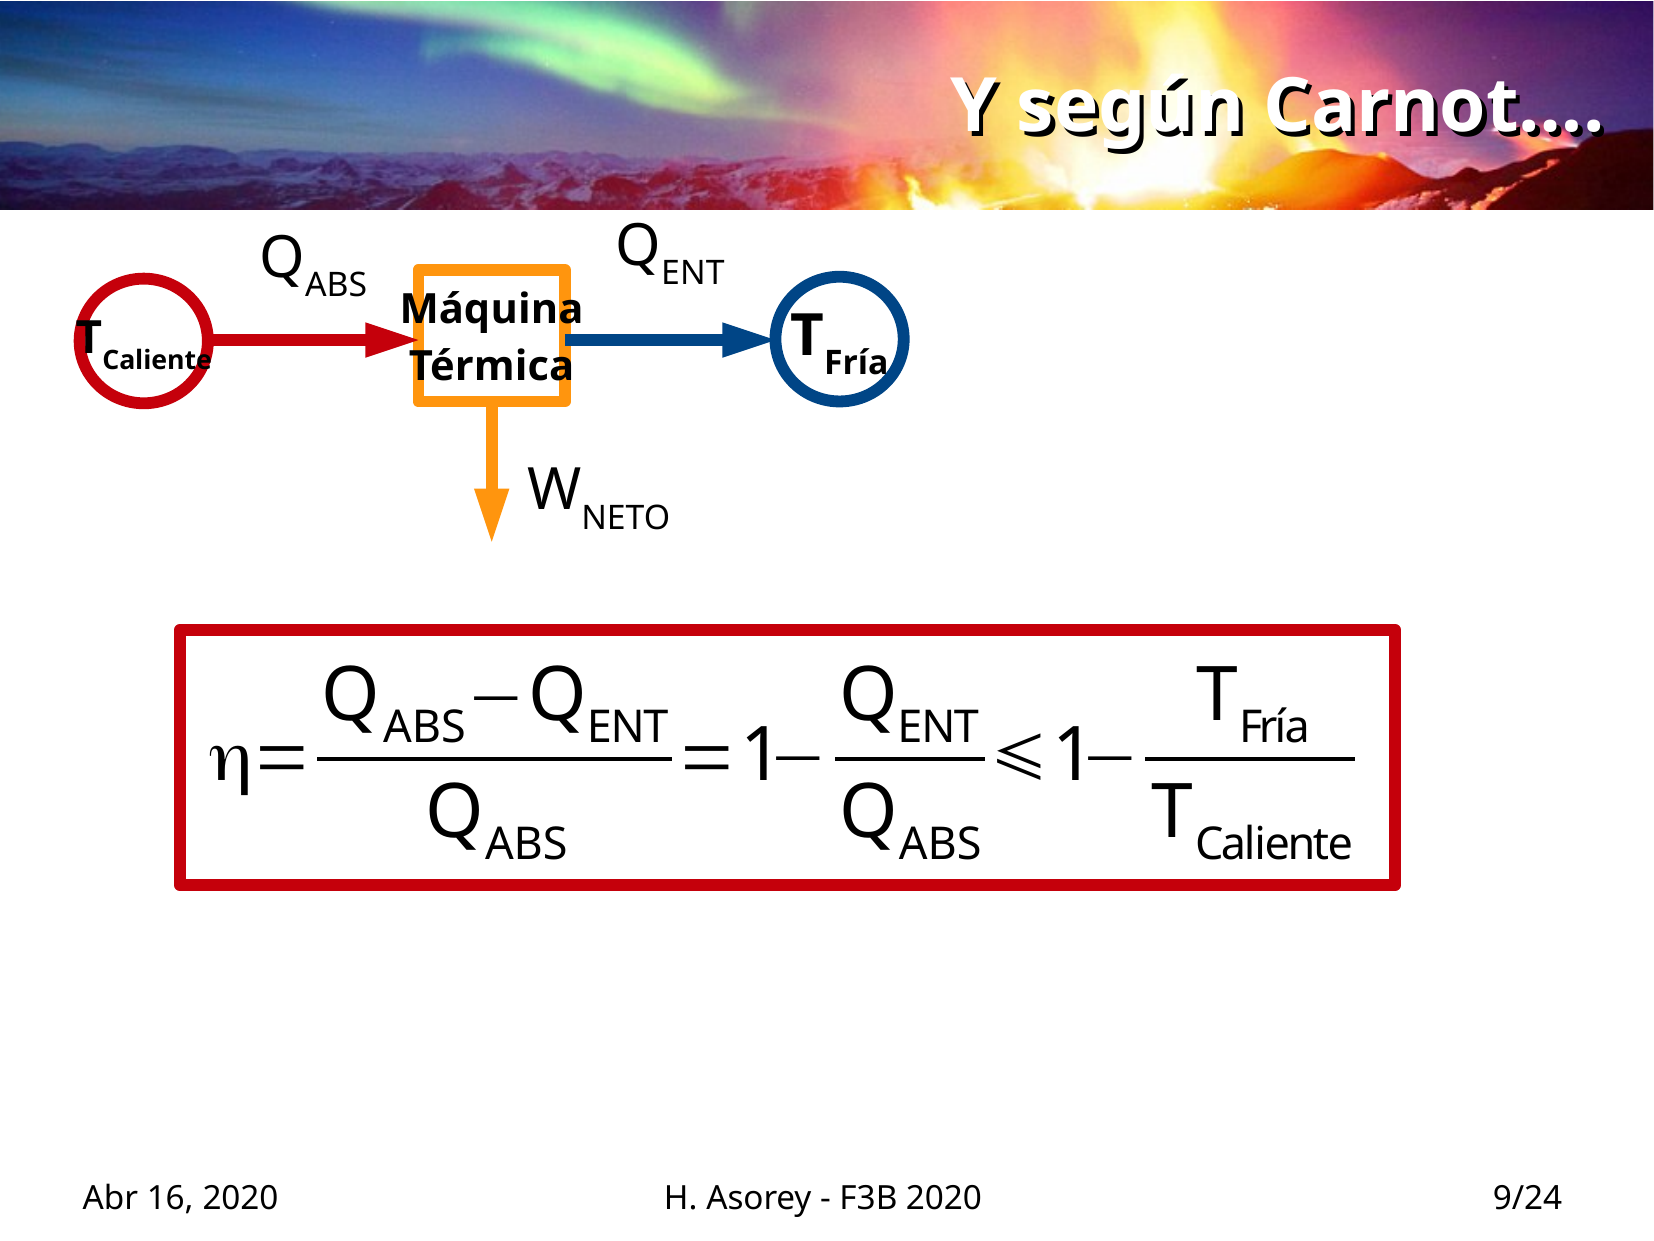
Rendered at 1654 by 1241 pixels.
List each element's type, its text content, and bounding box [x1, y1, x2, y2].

picture [0, 1, 1654, 210]
text_box Máquina Térmica [418, 269, 565, 402]
text_box WNETO [508, 440, 689, 572]
title Y según Carnot…. [45, 15, 1606, 191]
text_box TCaliente [79, 278, 208, 404]
chart [199, 648, 1366, 871]
text_box TFría [775, 276, 904, 402]
